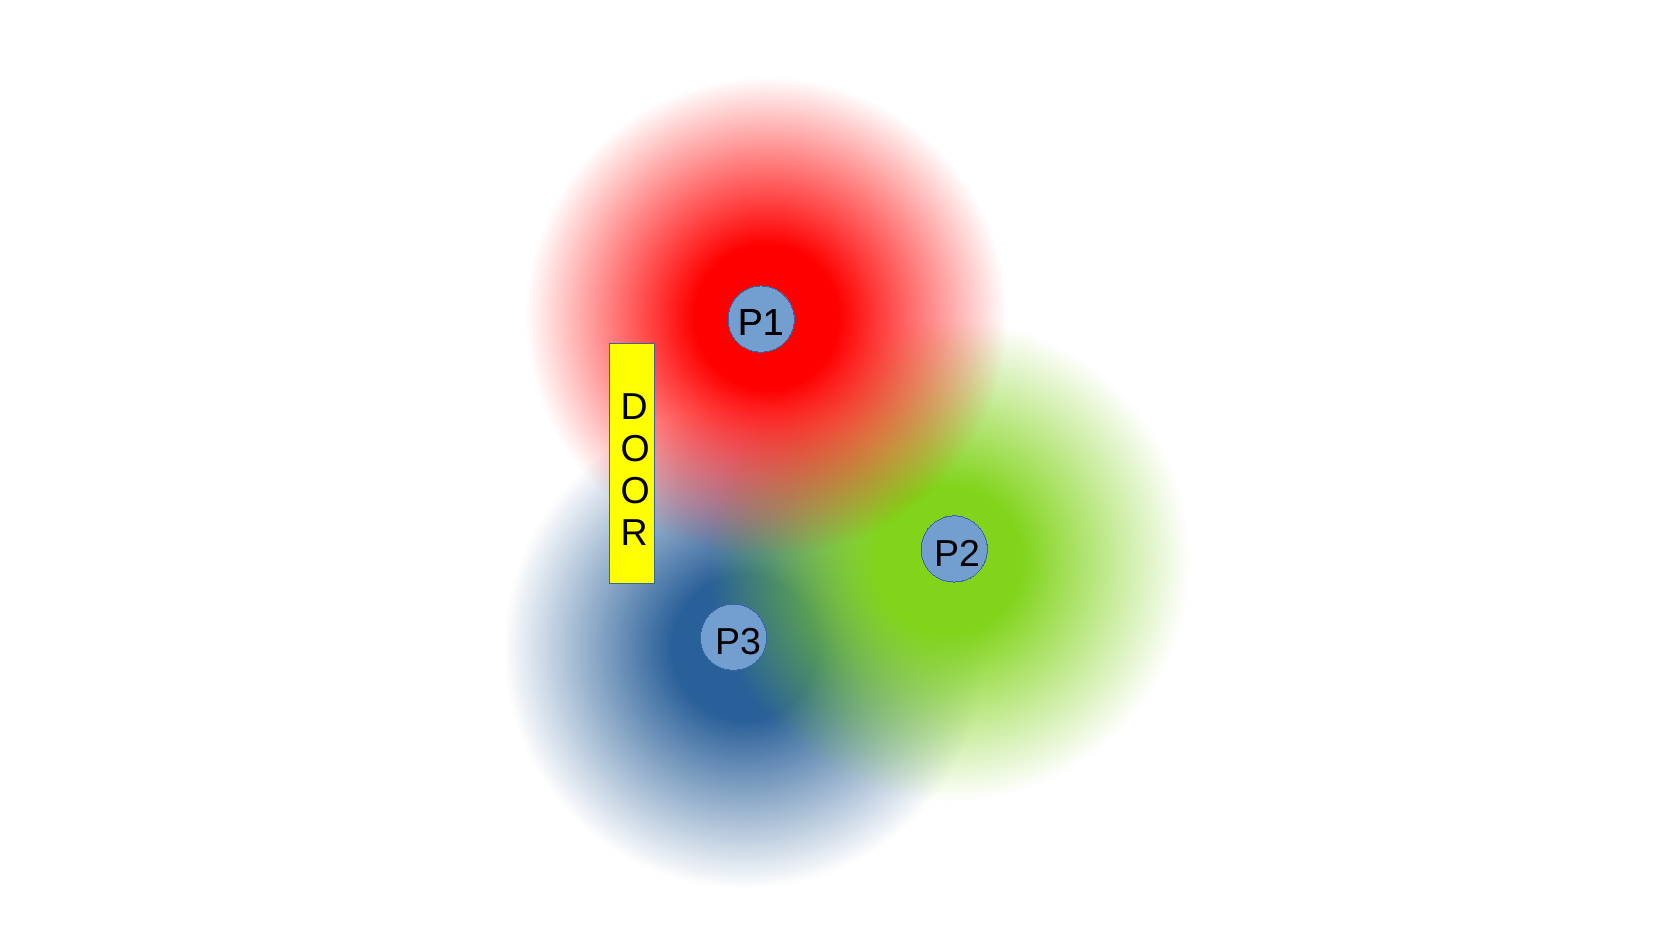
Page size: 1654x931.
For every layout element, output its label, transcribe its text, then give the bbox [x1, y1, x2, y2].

text_box P1 [723, 294, 814, 351]
text_box P3 [700, 613, 791, 671]
text_box D O O R [605, 378, 651, 561]
text_box [501, 74, 1192, 891]
text_box P2 [919, 525, 1010, 582]
